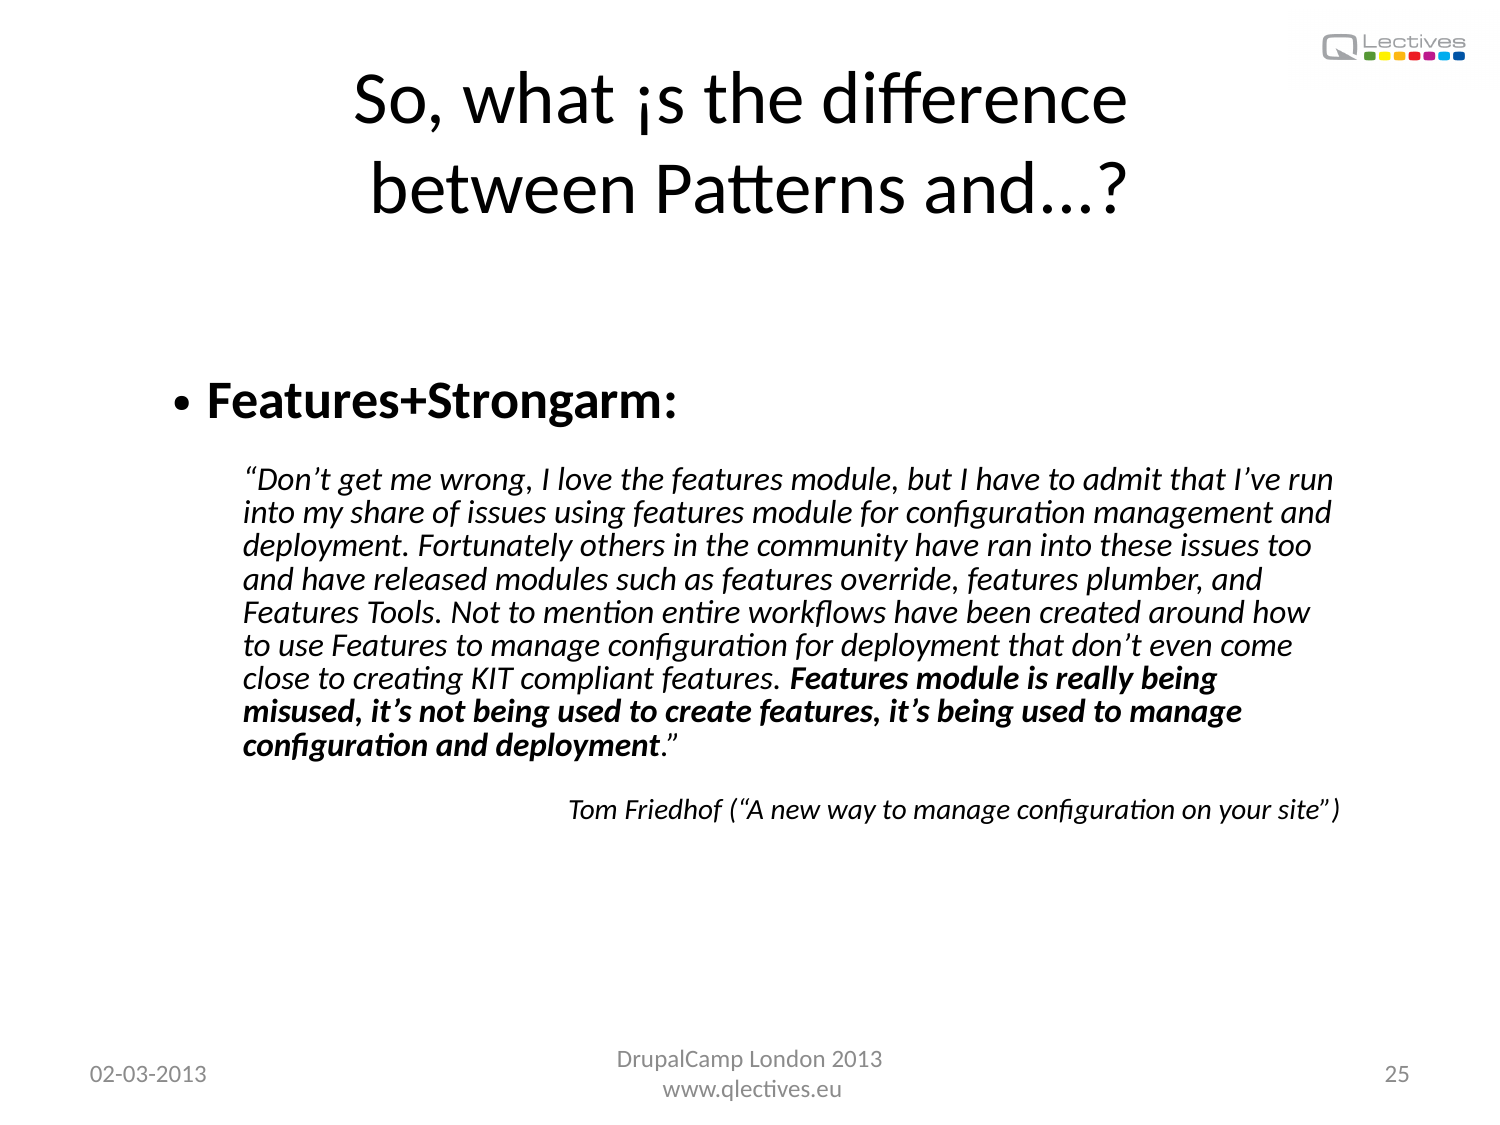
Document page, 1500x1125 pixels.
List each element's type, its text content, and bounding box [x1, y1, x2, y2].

text_box So, what ¡s the difference between Patterns and...? [75, 45, 1425, 233]
picture [1288, 9, 1500, 90]
text_box <number> [1357, 1042, 1425, 1103]
text_box 02-03-2013 [74, 1042, 157, 1103]
text_box Features+Strongarm: “Don’t get me wrong, I love the features module, but I have to admit that I’ve run into my share of issues using features module for configuration management and deployment. Fortunately others in the community have ran into these issues too and have released modules such as features override, features plumber, and Features Tools. Not to mention entire workflows have been created around how to use Features to manage configuration for deployment that don’t even come close to creating KIT compliant features. Features module is really being misused, it’s not being used to create features, it’s being used to manage configuration and deployment.” Tom Friedhof (“A new way to manage configuration on your site”) [157, 370, 1357, 1109]
